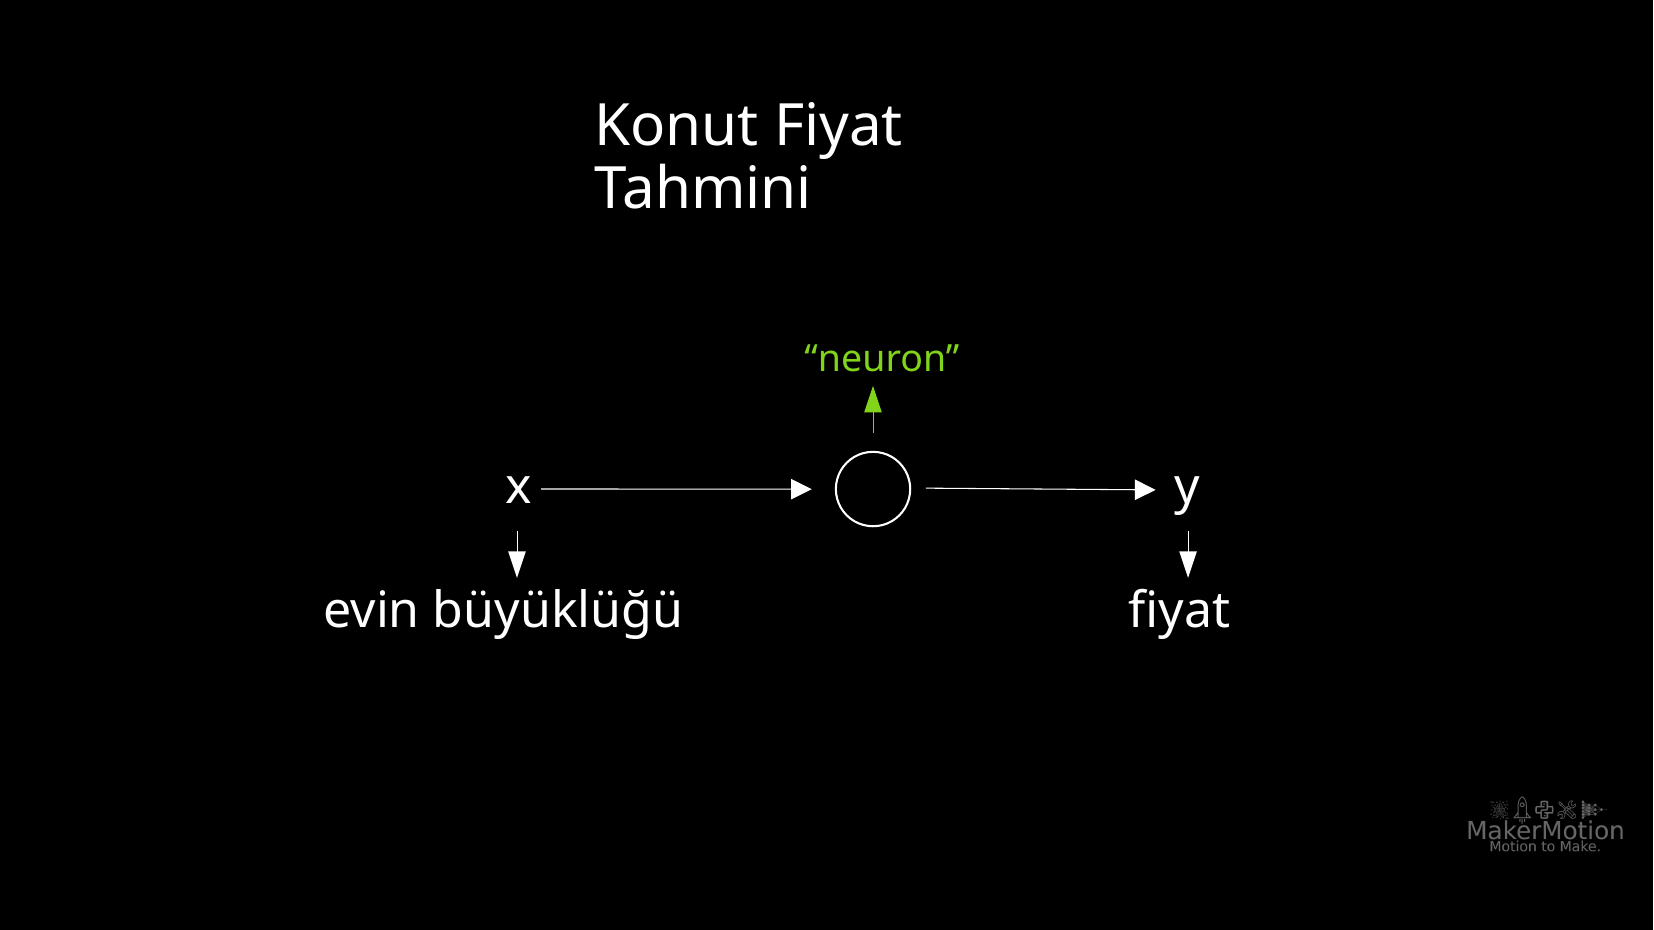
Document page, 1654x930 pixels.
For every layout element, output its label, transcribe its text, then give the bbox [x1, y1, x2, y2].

text_box evin büyüklüğü [308, 570, 699, 646]
title Konut Fiyat Tahmini [579, 68, 1074, 248]
text_box y [1159, 445, 1203, 521]
picture [1440, 719, 1651, 930]
text_box fiyat [1114, 570, 1246, 646]
text_box x [490, 445, 534, 521]
text_box “neuron” [789, 323, 956, 382]
